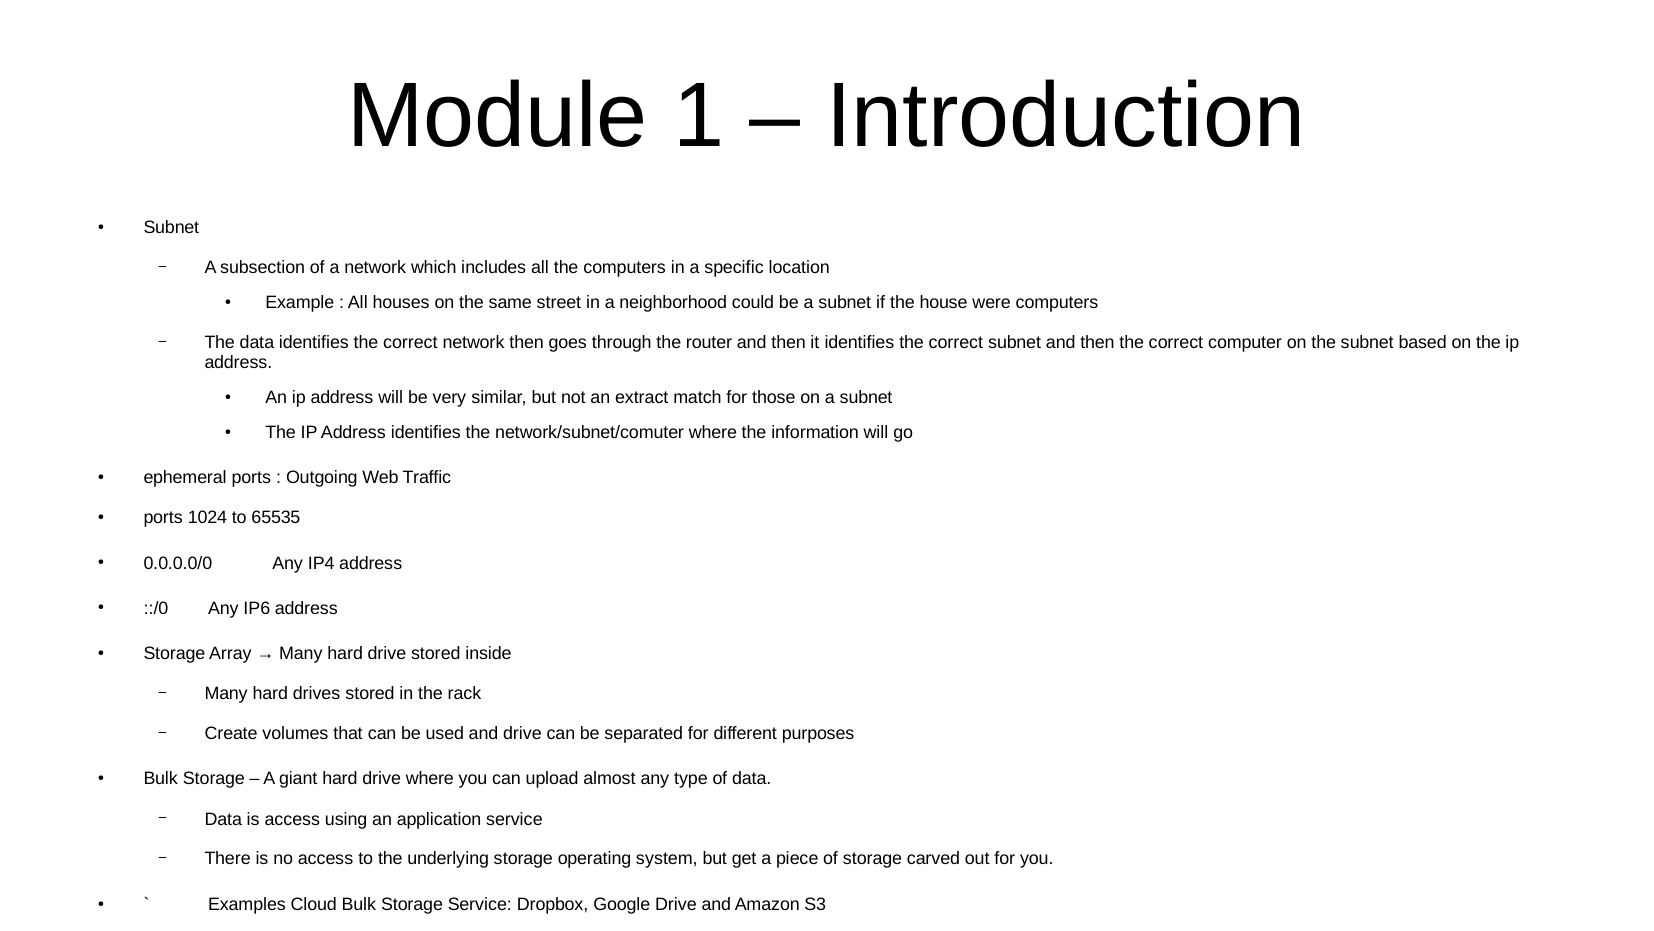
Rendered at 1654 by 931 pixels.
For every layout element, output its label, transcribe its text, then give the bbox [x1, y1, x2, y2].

list Subnet A subsection of a network which includes all the computers in a specific location Example : All houses on the same street in a neighborhood could be a subnet if the house were computers The data identifies the correct network then goes through the router and then it identifies the correct subnet and then the correct computer on the subnet based on the ip address. An ip address will be very similar, but not an extract match for those on a subnet The IP Address identifies the network/subnet/comuter where the information will go ephemeral ports : Outgoing Web Traffic ports 1024 to 65535 0.0.0.0/0 Any IP4 address ::/0 Any IP6 address Storage Array → Many hard drive stored inside Many hard drives stored in the rack Create volumes that can be used and drive can be separated for different purposes Bulk Storage – A giant hard drive where you can upload almost any type of data. Data is access using an application service There is no access to the underlying storage operating system, but get a piece of storage carved out for you. ` Examples Cloud Bulk Storage Service: Dropbox, Google Drive and Amazon S3 [82, 217, 1571, 916]
title Module 1 – Introduction [82, 37, 1571, 193]
